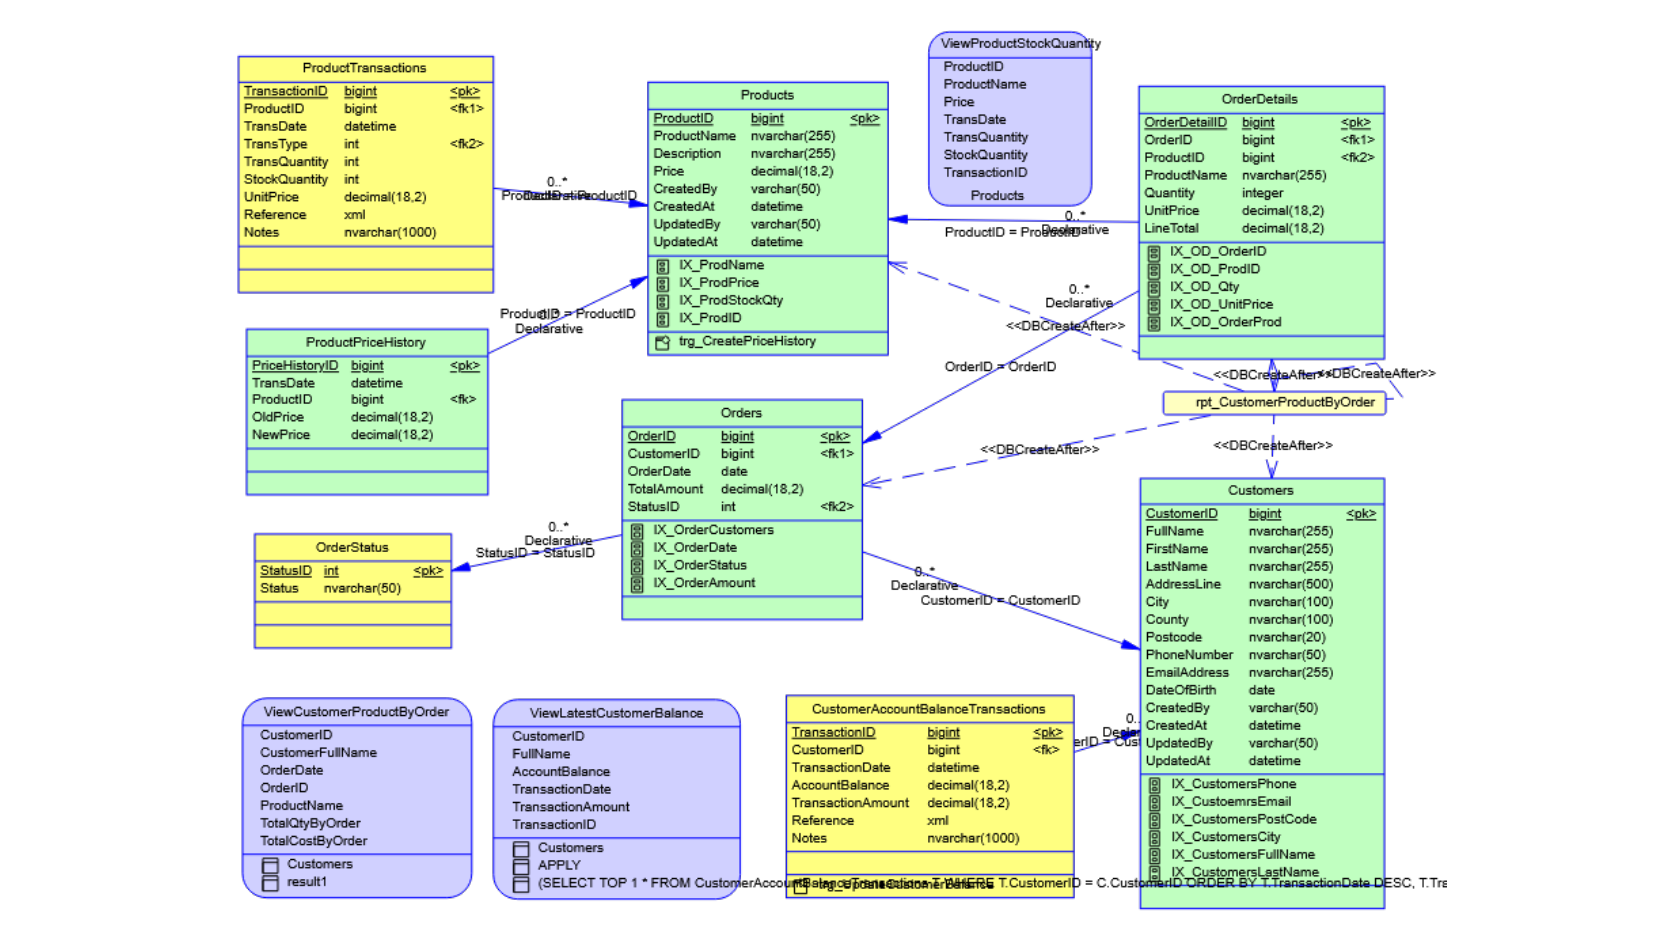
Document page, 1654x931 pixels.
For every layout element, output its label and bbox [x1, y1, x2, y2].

picture [236, 29, 1447, 912]
